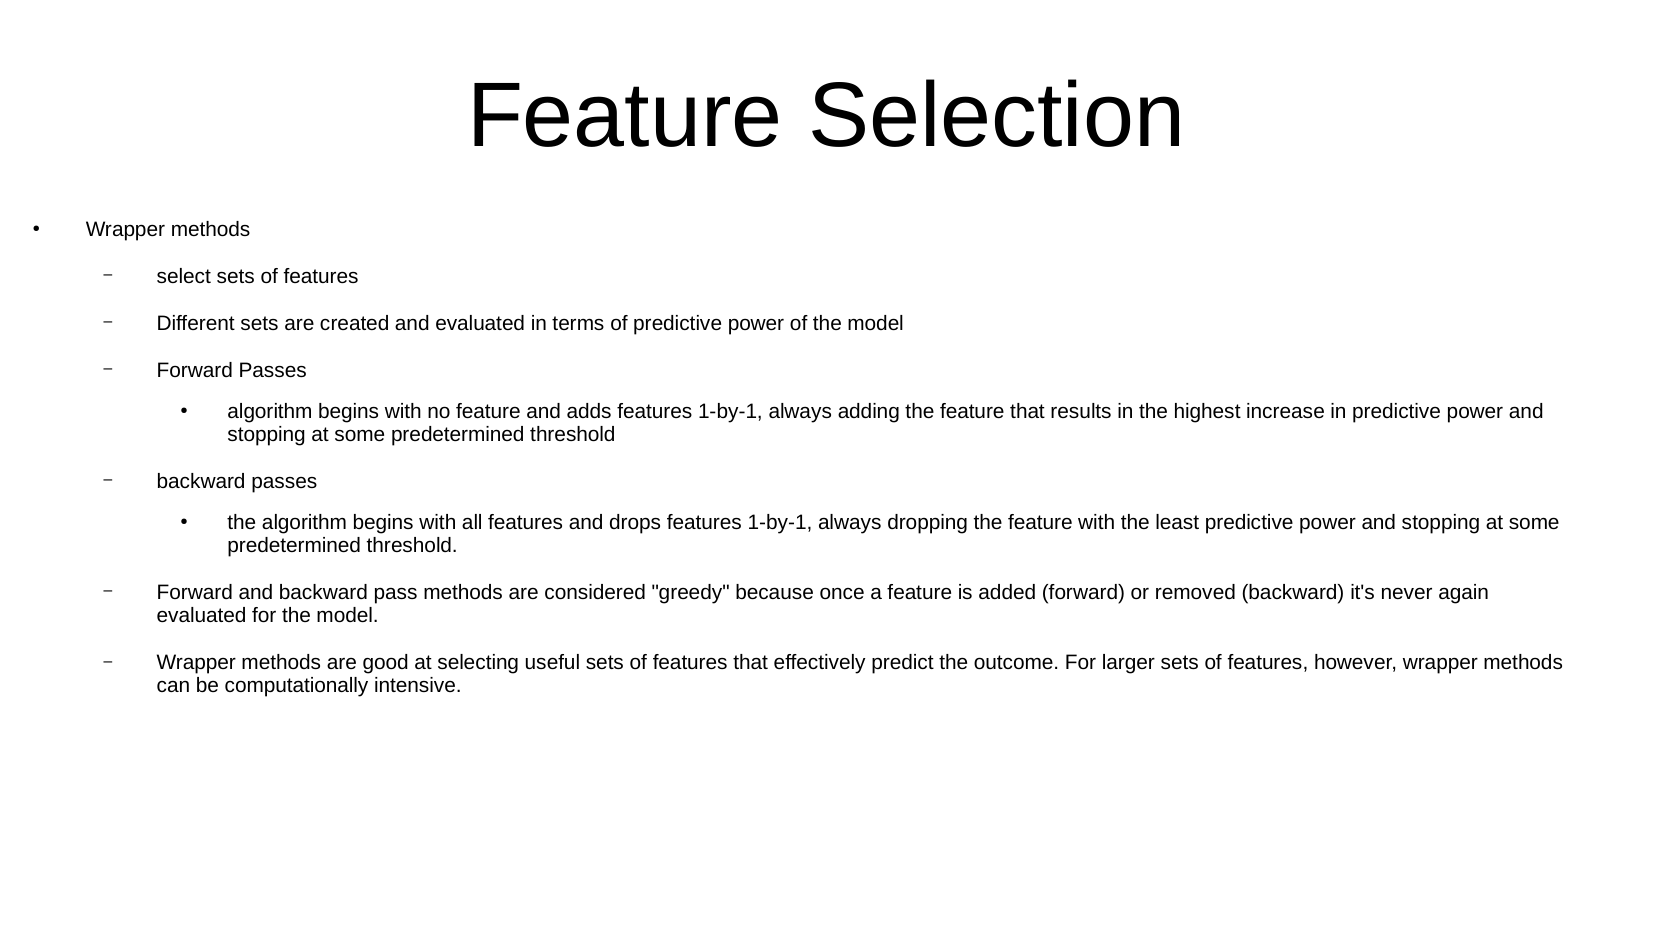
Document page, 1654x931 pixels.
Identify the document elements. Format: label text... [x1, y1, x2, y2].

list Wrapper methods select sets of features Different sets are created and evaluated in terms of predictive power of the model Forward Passes algorithm begins with no feature and adds features 1-by-1, always adding the feature that results in the highest increase in predictive power and stopping at some predetermined threshold backward passes the algorithm begins with all features and drops features 1-by-1, always dropping the feature with the least predictive power and stopping at some predetermined threshold. Forward and backward pass methods are considered "greedy" because once a feature is added (forward) or removed (backward) it's never again evaluated for the model. Wrapper methods are good at selecting useful sets of features that effectively predict the outcome. For larger sets of features, however, wrapper methods can be computationally intensive. [15, 217, 1571, 901]
title Feature Selection [82, 37, 1571, 193]
